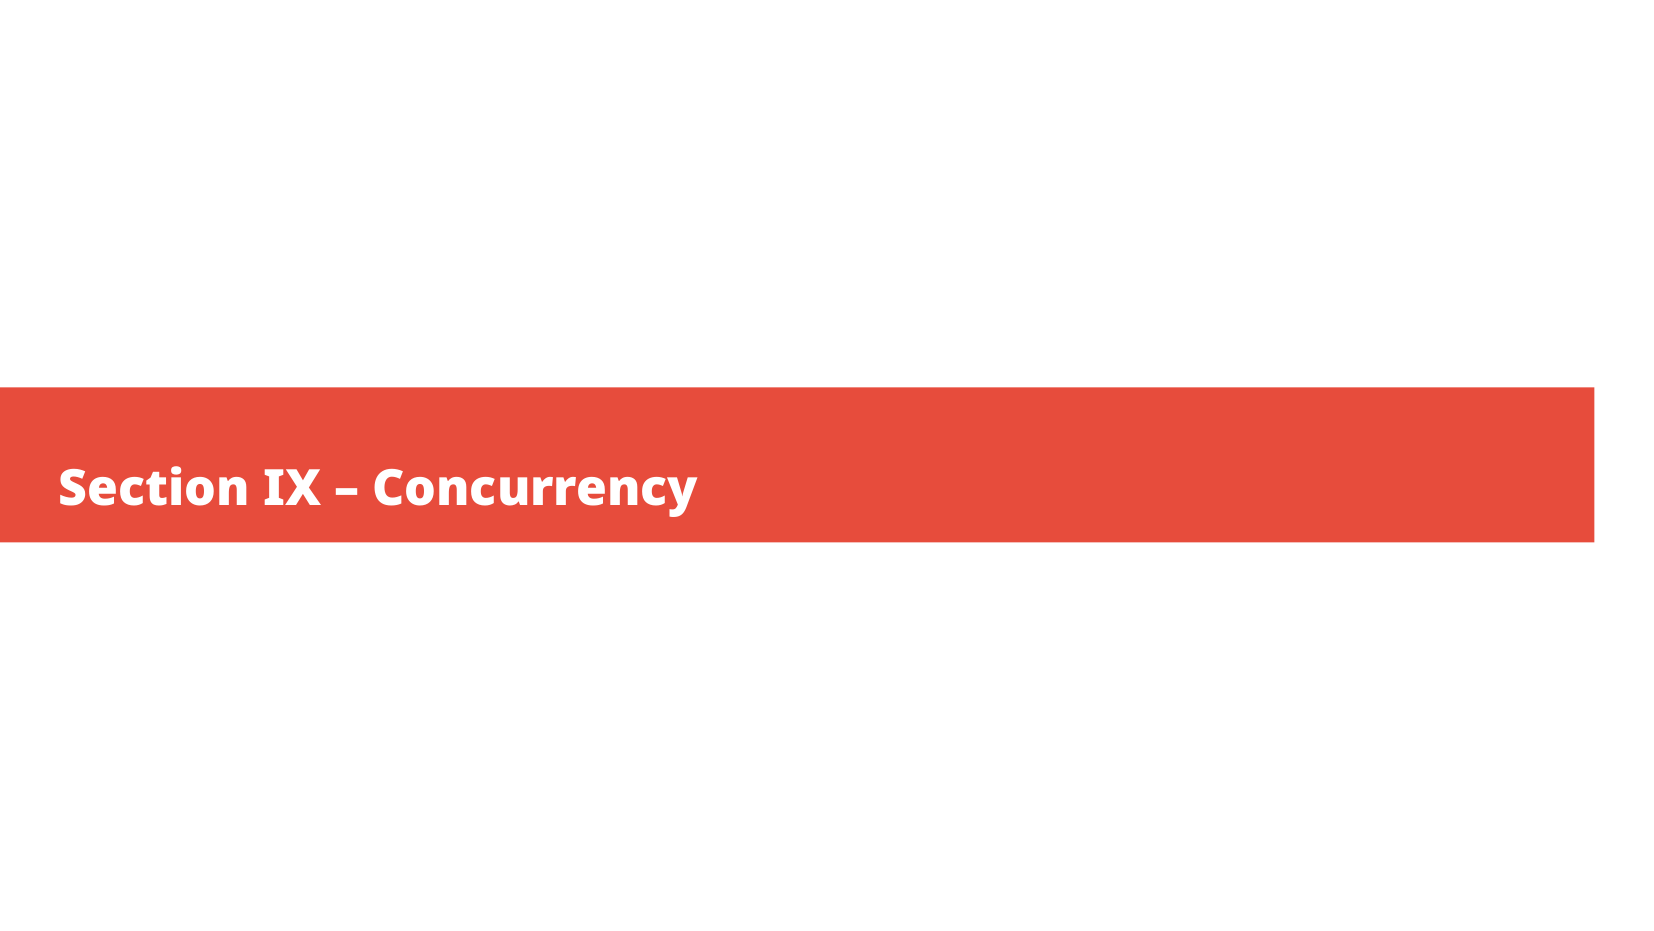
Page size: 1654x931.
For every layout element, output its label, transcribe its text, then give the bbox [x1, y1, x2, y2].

title Section IX – Concurrency [58, 409, 1595, 521]
